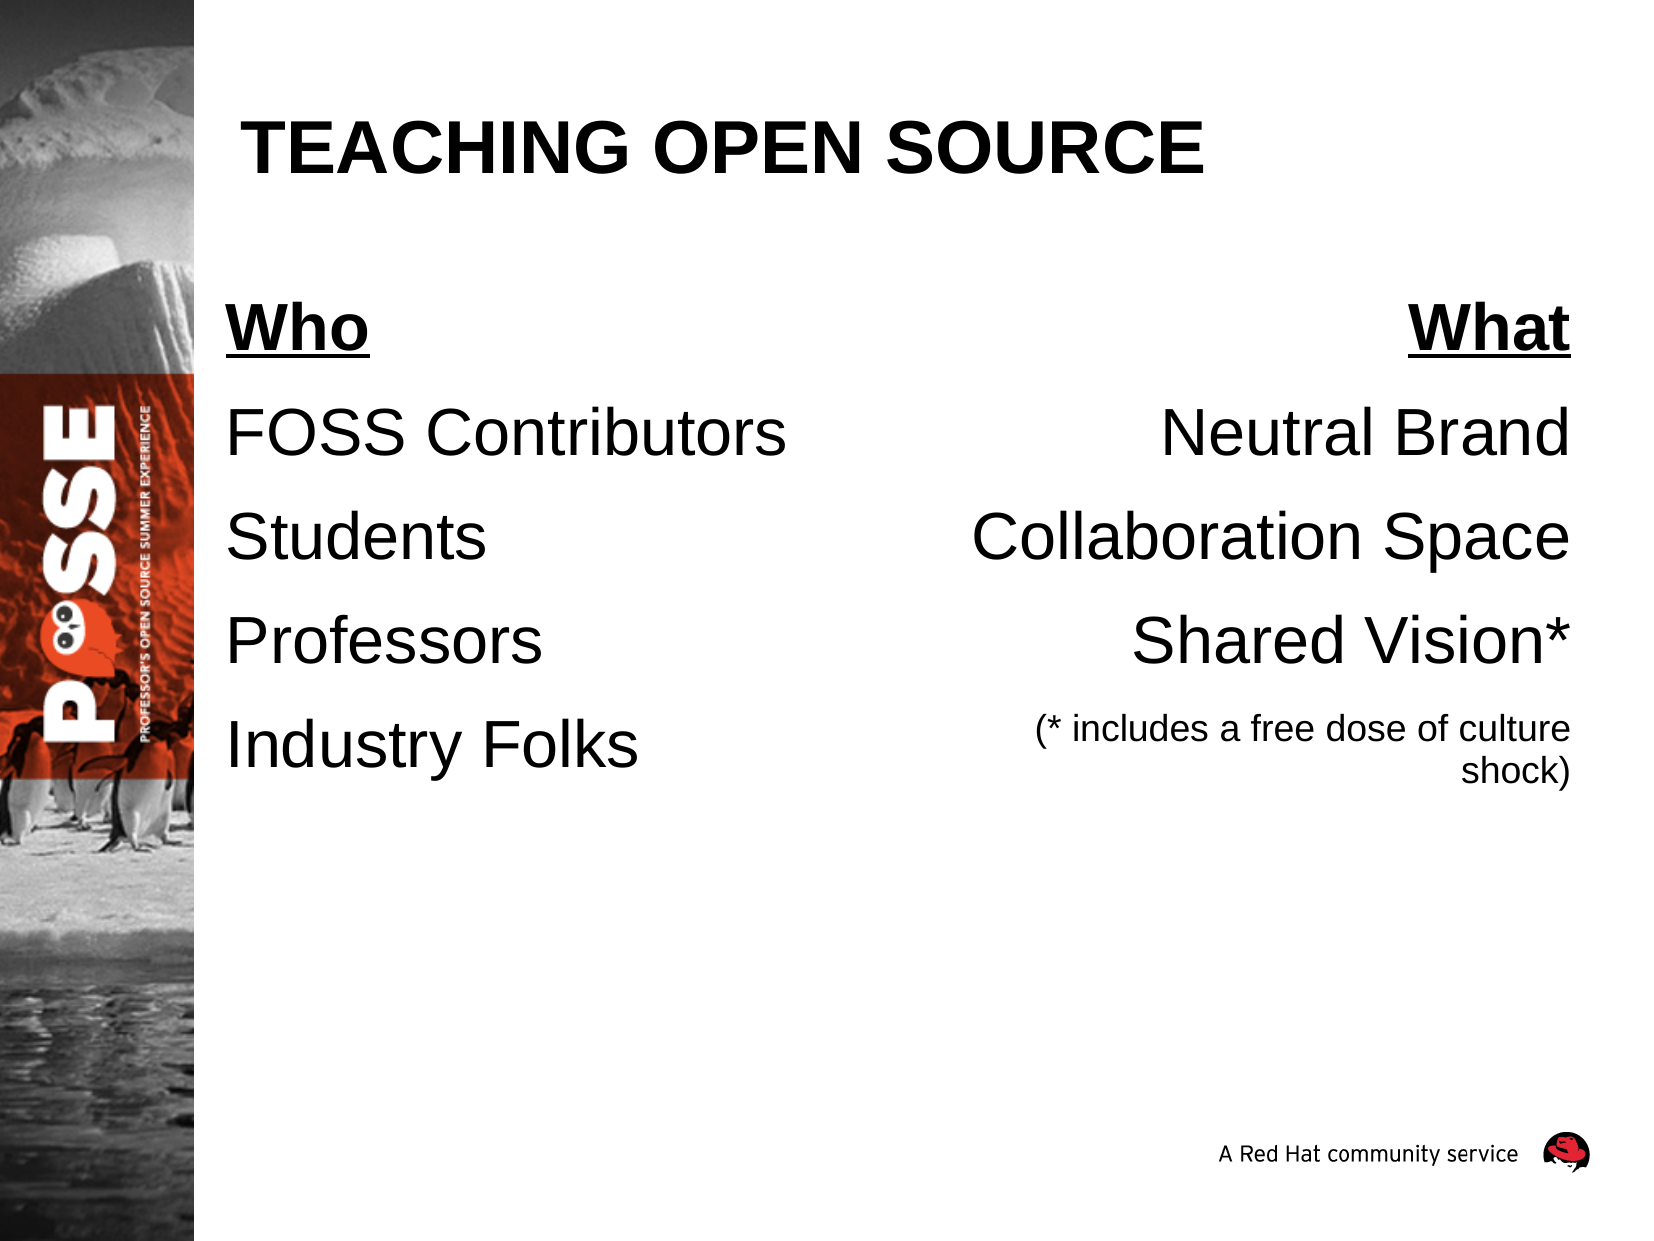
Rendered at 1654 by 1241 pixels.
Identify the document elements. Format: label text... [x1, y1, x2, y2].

text_box TEACHING OPEN SOURCE [225, 98, 1543, 198]
picture [1219, 1132, 1591, 1181]
list Who FOSS Contributors Students Professors Industry Folks [225, 290, 883, 1109]
picture [0, 0, 194, 1241]
list What Neutral Brand Collaboration Space Shared Vision* (* includes a free dose of culture shock) [914, 290, 1572, 1109]
